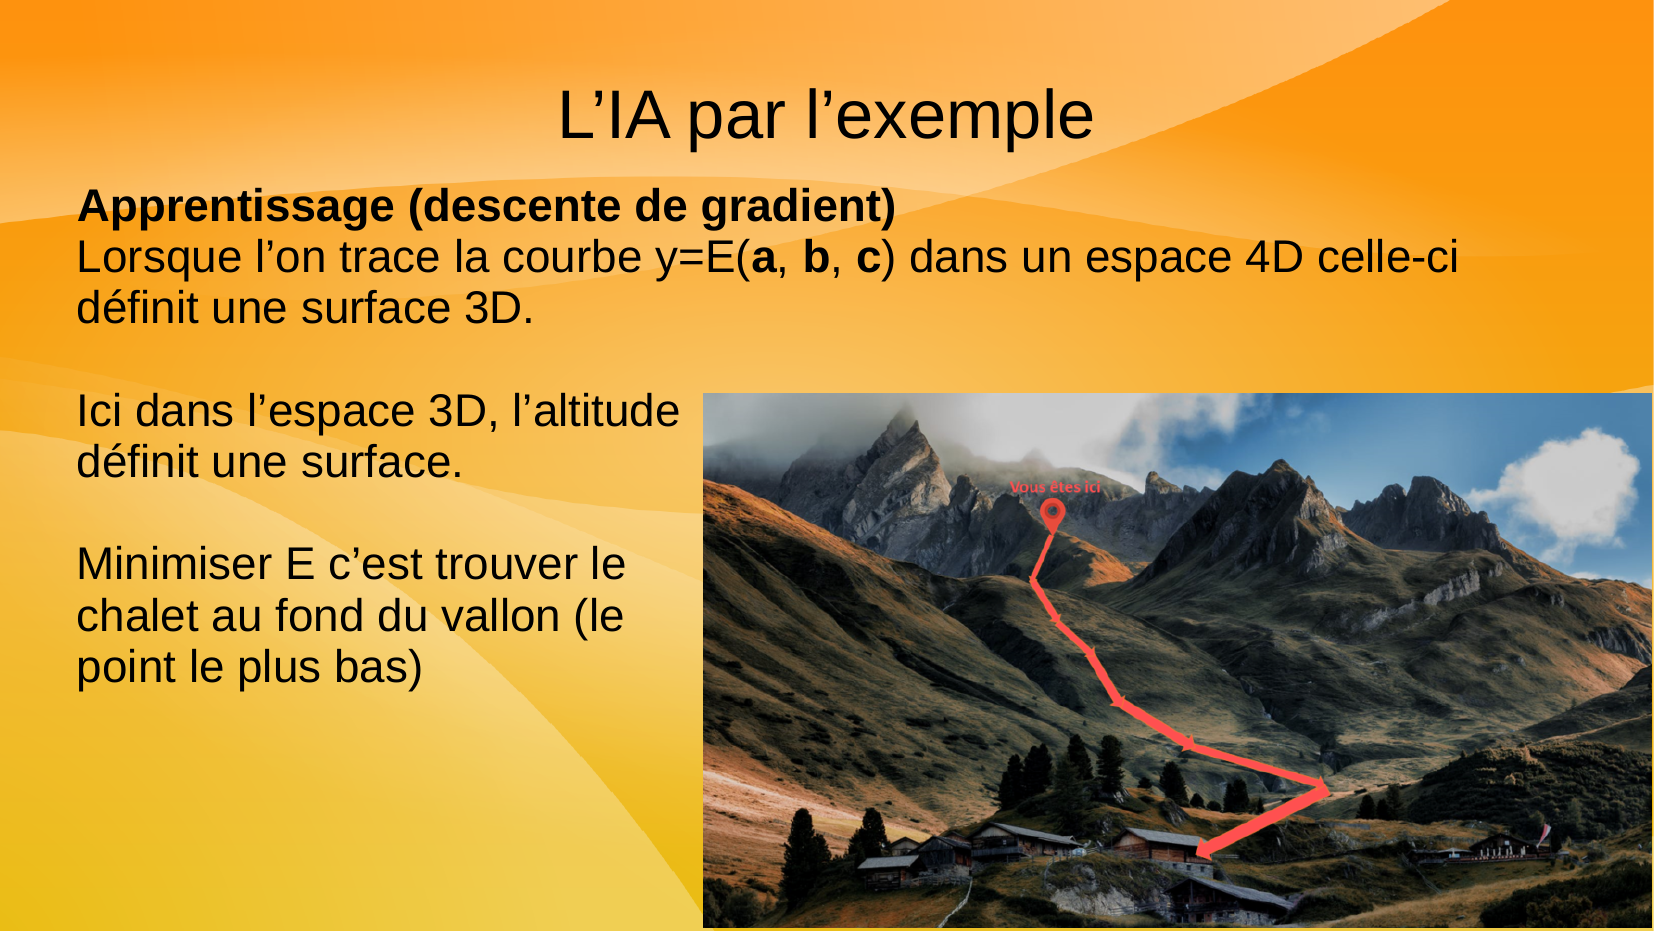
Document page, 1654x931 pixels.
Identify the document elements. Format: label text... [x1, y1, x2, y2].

title L’IA par l’exemple [82, 37, 1571, 193]
picture [0, 0, 1654, 931]
subtitle Apprentissage (descente de gradient) Lorsque l’on trace la courbe y=E(a, b, c) dans un espace 4D celle-ci définit une surface 3D. Ici dans l’espace 3D, l’altitude définit une surface. Minimiser E c’est trouver le chalet au fond du vallon (le point le plus bas) [76, 179, 1565, 928]
